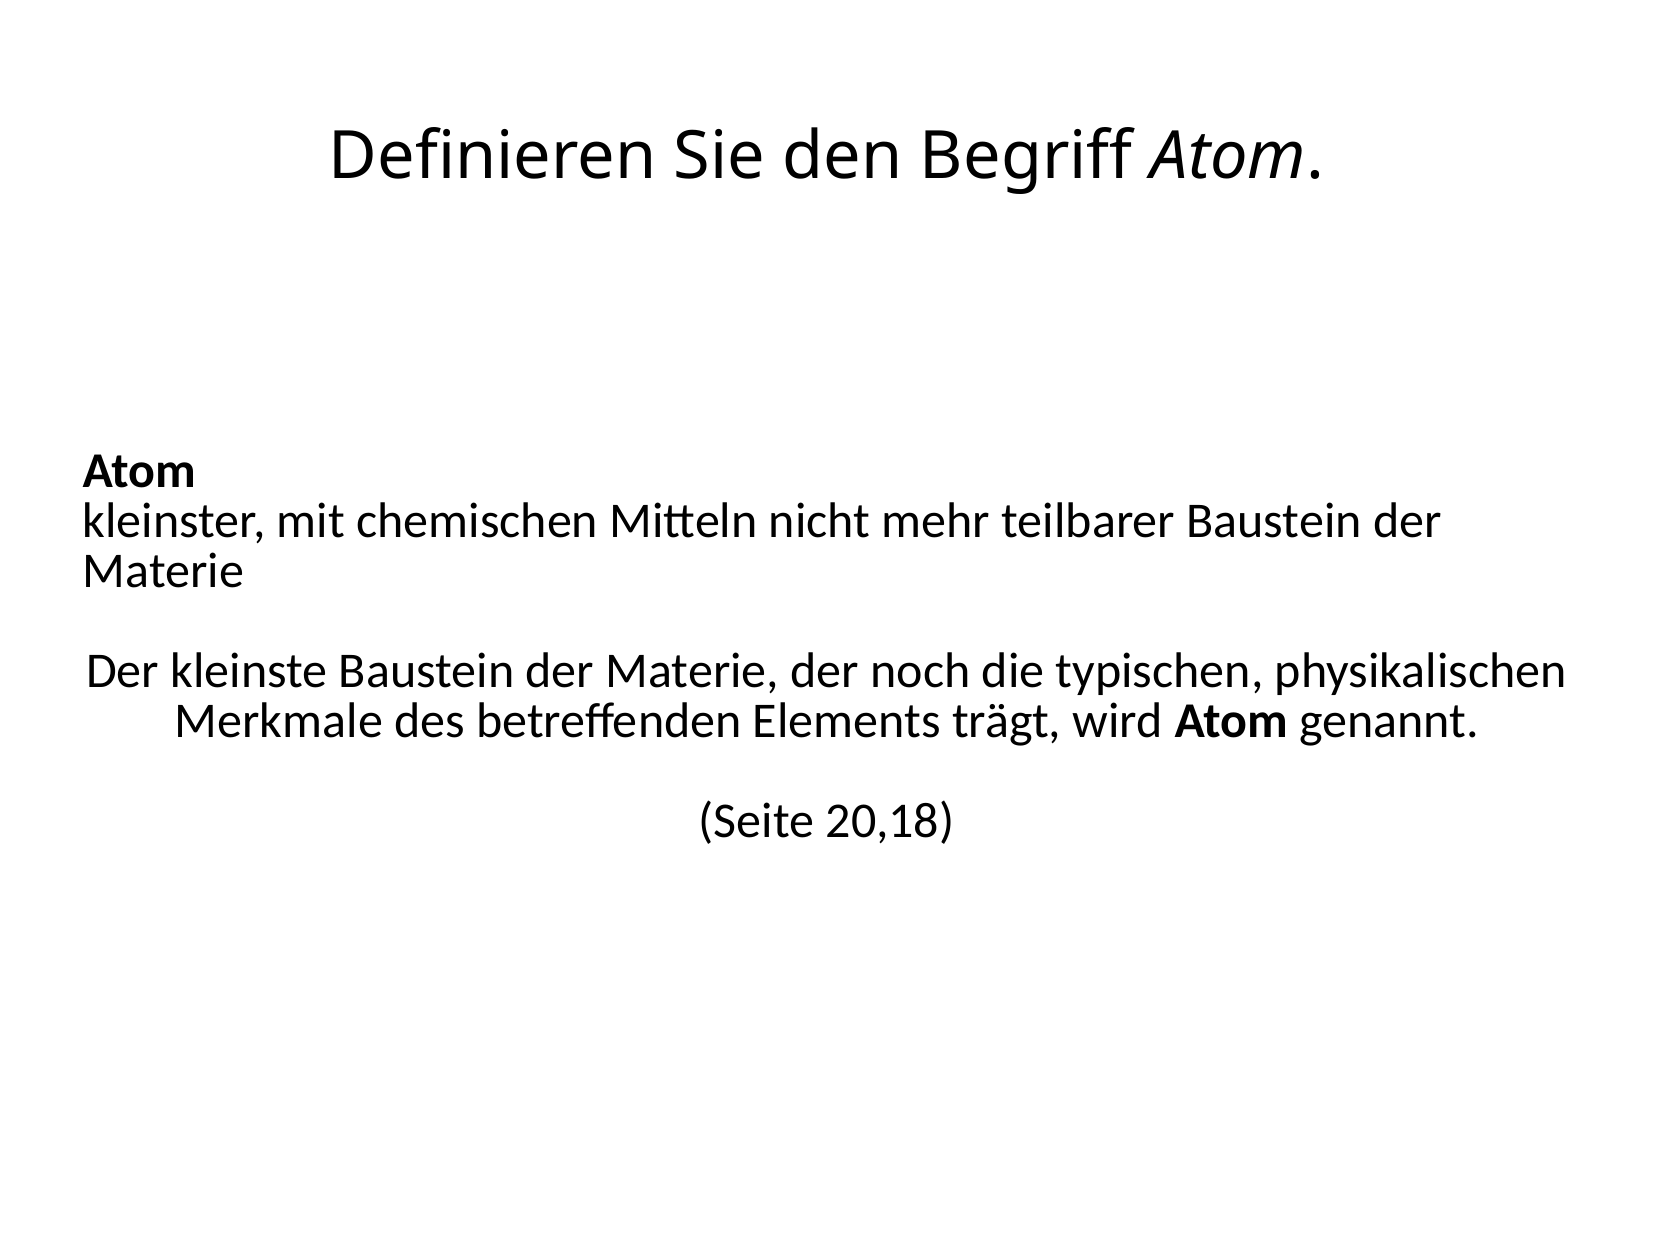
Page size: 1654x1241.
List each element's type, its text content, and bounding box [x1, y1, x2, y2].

subtitle Atom kleinster, mit chemischen Mitteln nicht mehr teilbarer Baustein der Materie Der kleinste Baustein der Materie, der noch die typischen, physikalischen Merkmale des betreffenden Elements trägt, wird Atom genannt. (Seite 20,18) [82, 290, 1571, 1010]
title Definieren Sie den Begriff Atom. [82, 49, 1571, 257]
